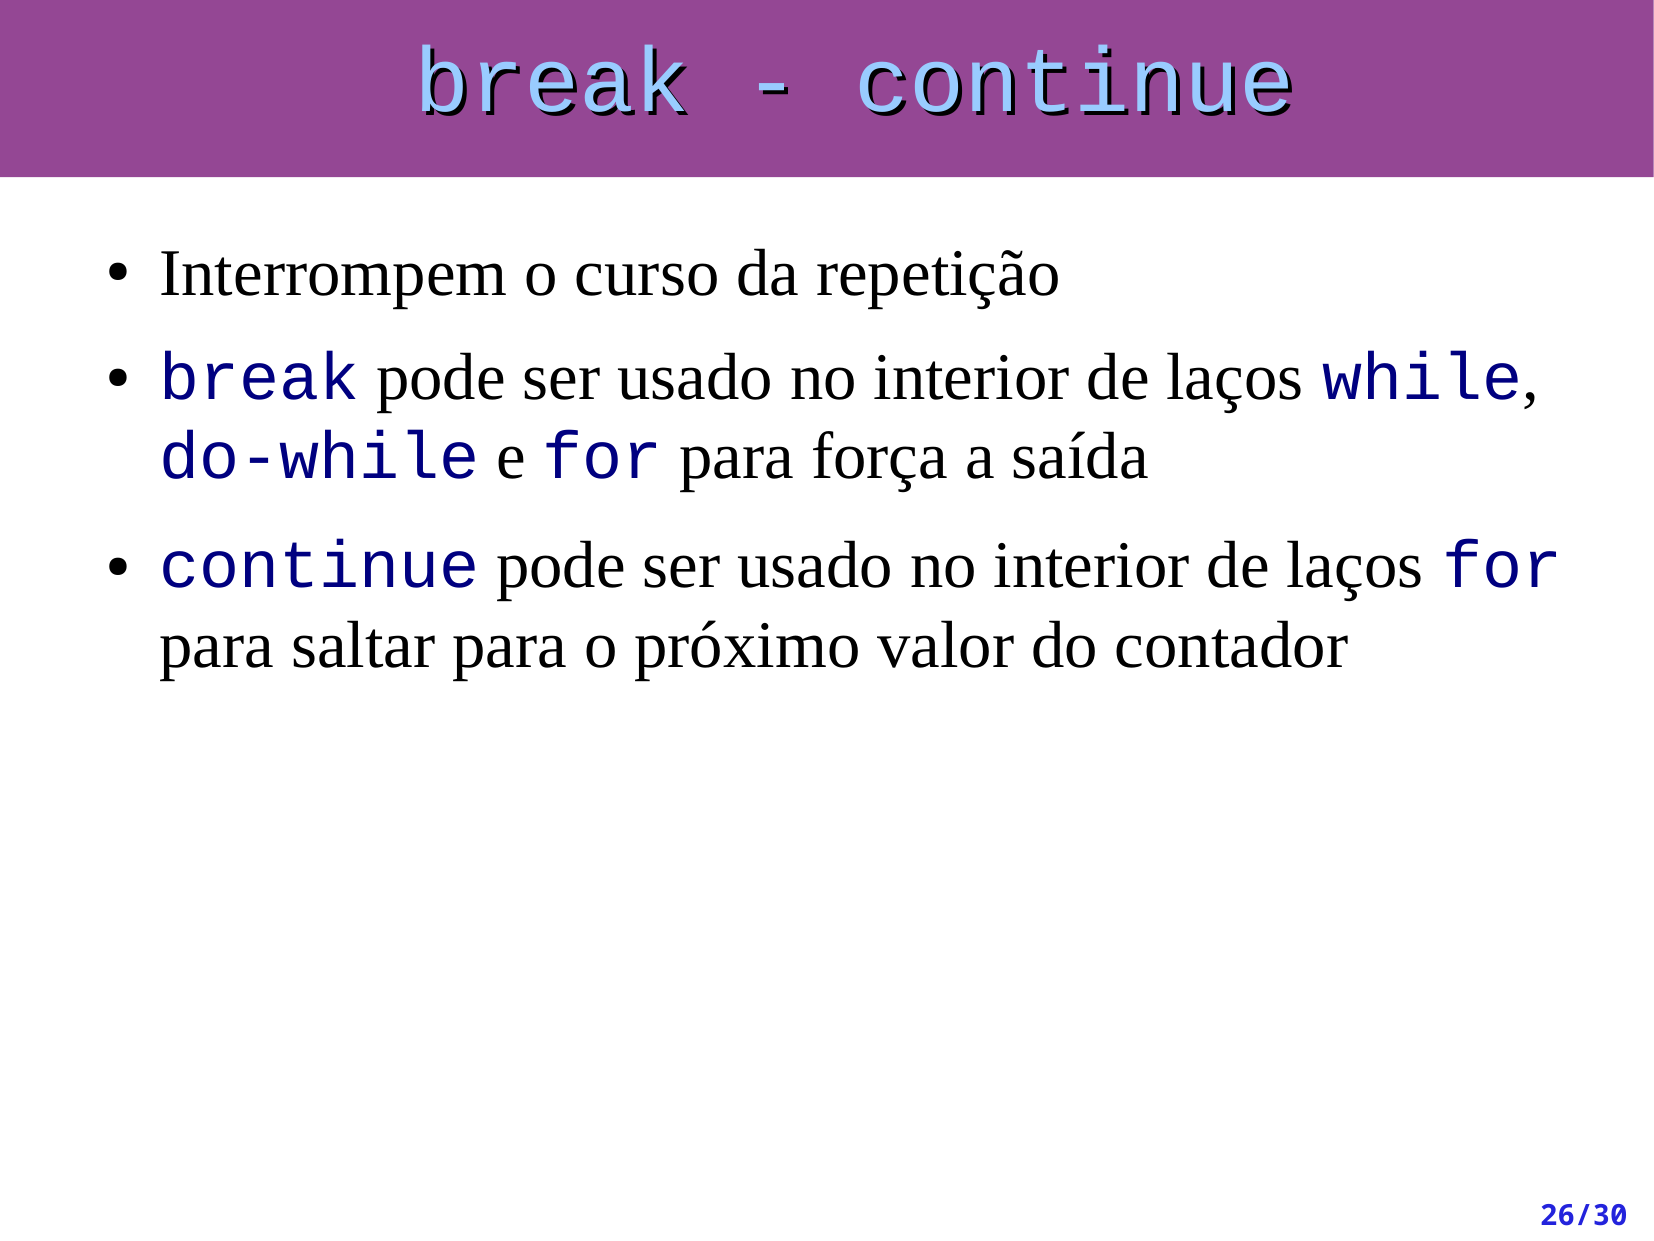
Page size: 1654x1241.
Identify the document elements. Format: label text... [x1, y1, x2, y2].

title break - continue [82, 0, 1571, 176]
list Interrompem o curso da repetição break pode ser usado no interior de laços while, do-while e for para força a saída continue pode ser usado no interior de laços for para saltar para o próximo valor do contador [88, 236, 1577, 1055]
